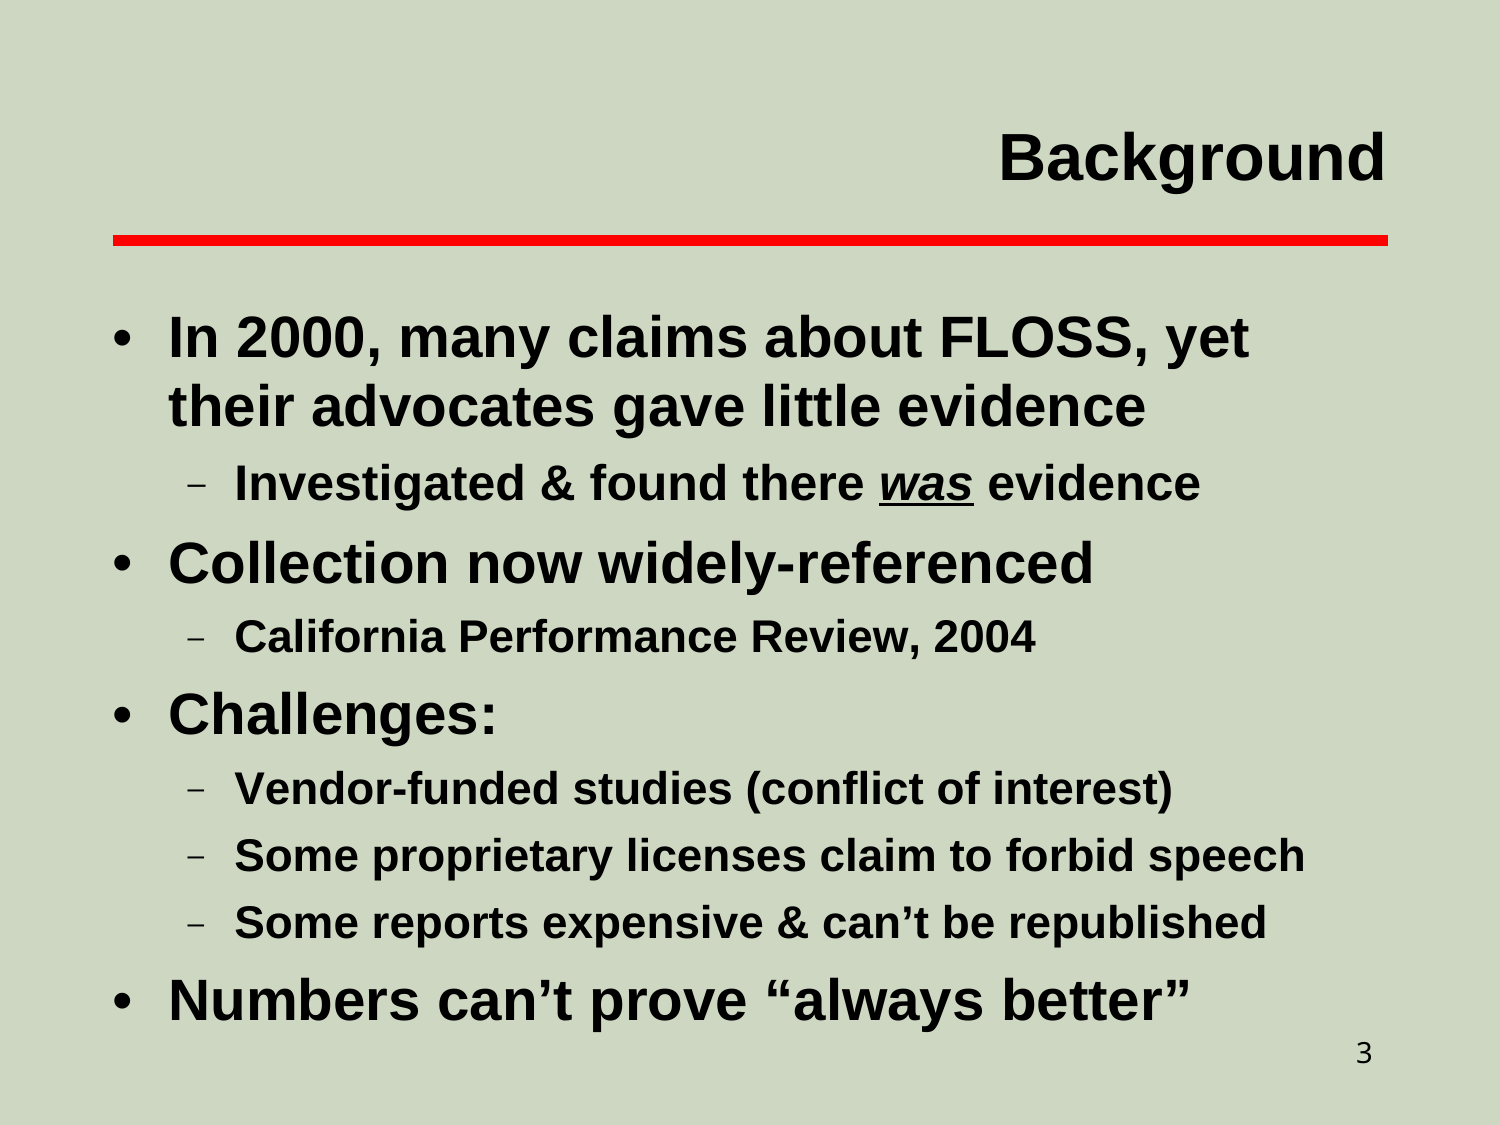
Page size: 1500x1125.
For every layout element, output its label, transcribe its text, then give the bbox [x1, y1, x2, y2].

title Background [337, 85, 1388, 224]
list In 2000, many claims about FLOSS, yet their advocates gave little evidence Investigated & found there was evidence Collection now widely-referenced California Performance Review, 2004 Challenges: Vendor-funded studies (conflict of interest) Some proprietary licenses claim to forbid speech Some reports expensive & can’t be republished Numbers can’t prove “always better” [112, 299, 1388, 1080]
